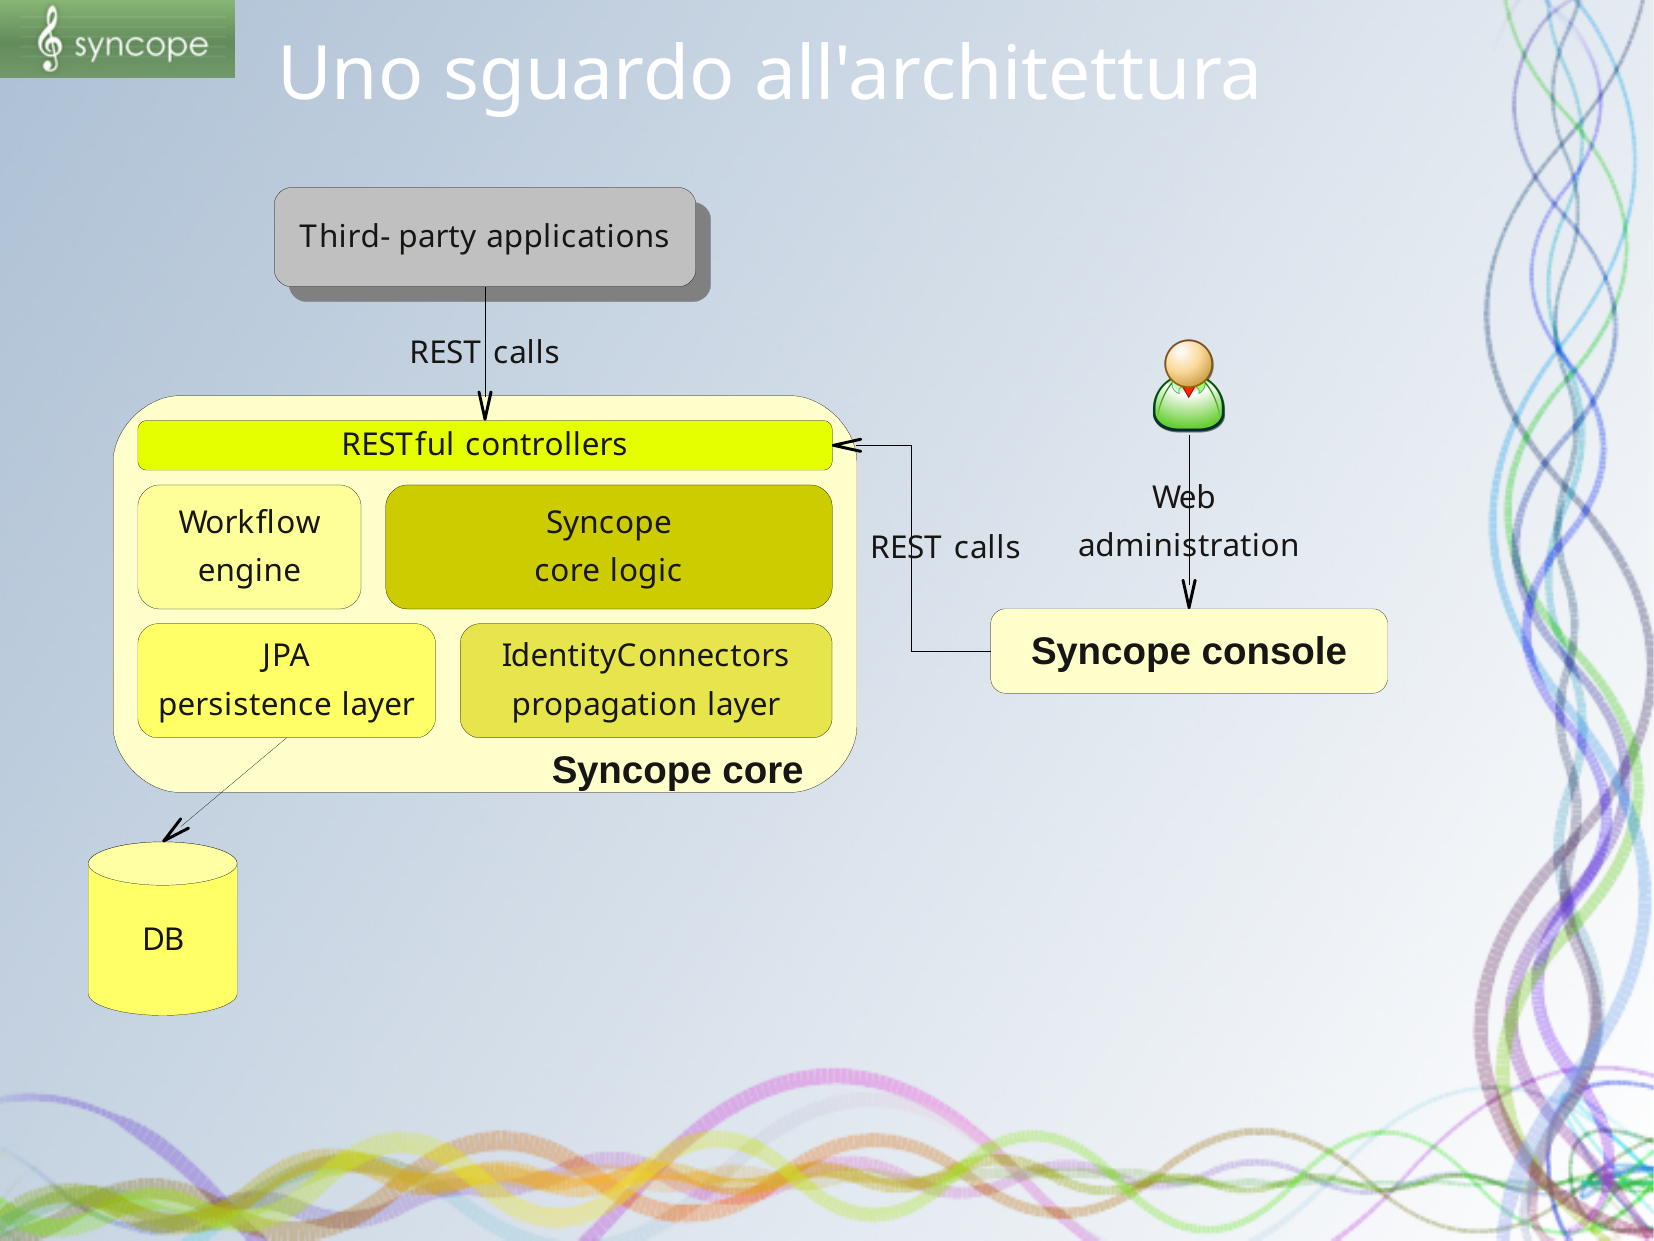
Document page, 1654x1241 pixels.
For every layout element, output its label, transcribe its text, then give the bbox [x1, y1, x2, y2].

text_box Uno sguardo all'architettura [262, 12, 1501, 143]
picture [0, 0, 1654, 1241]
